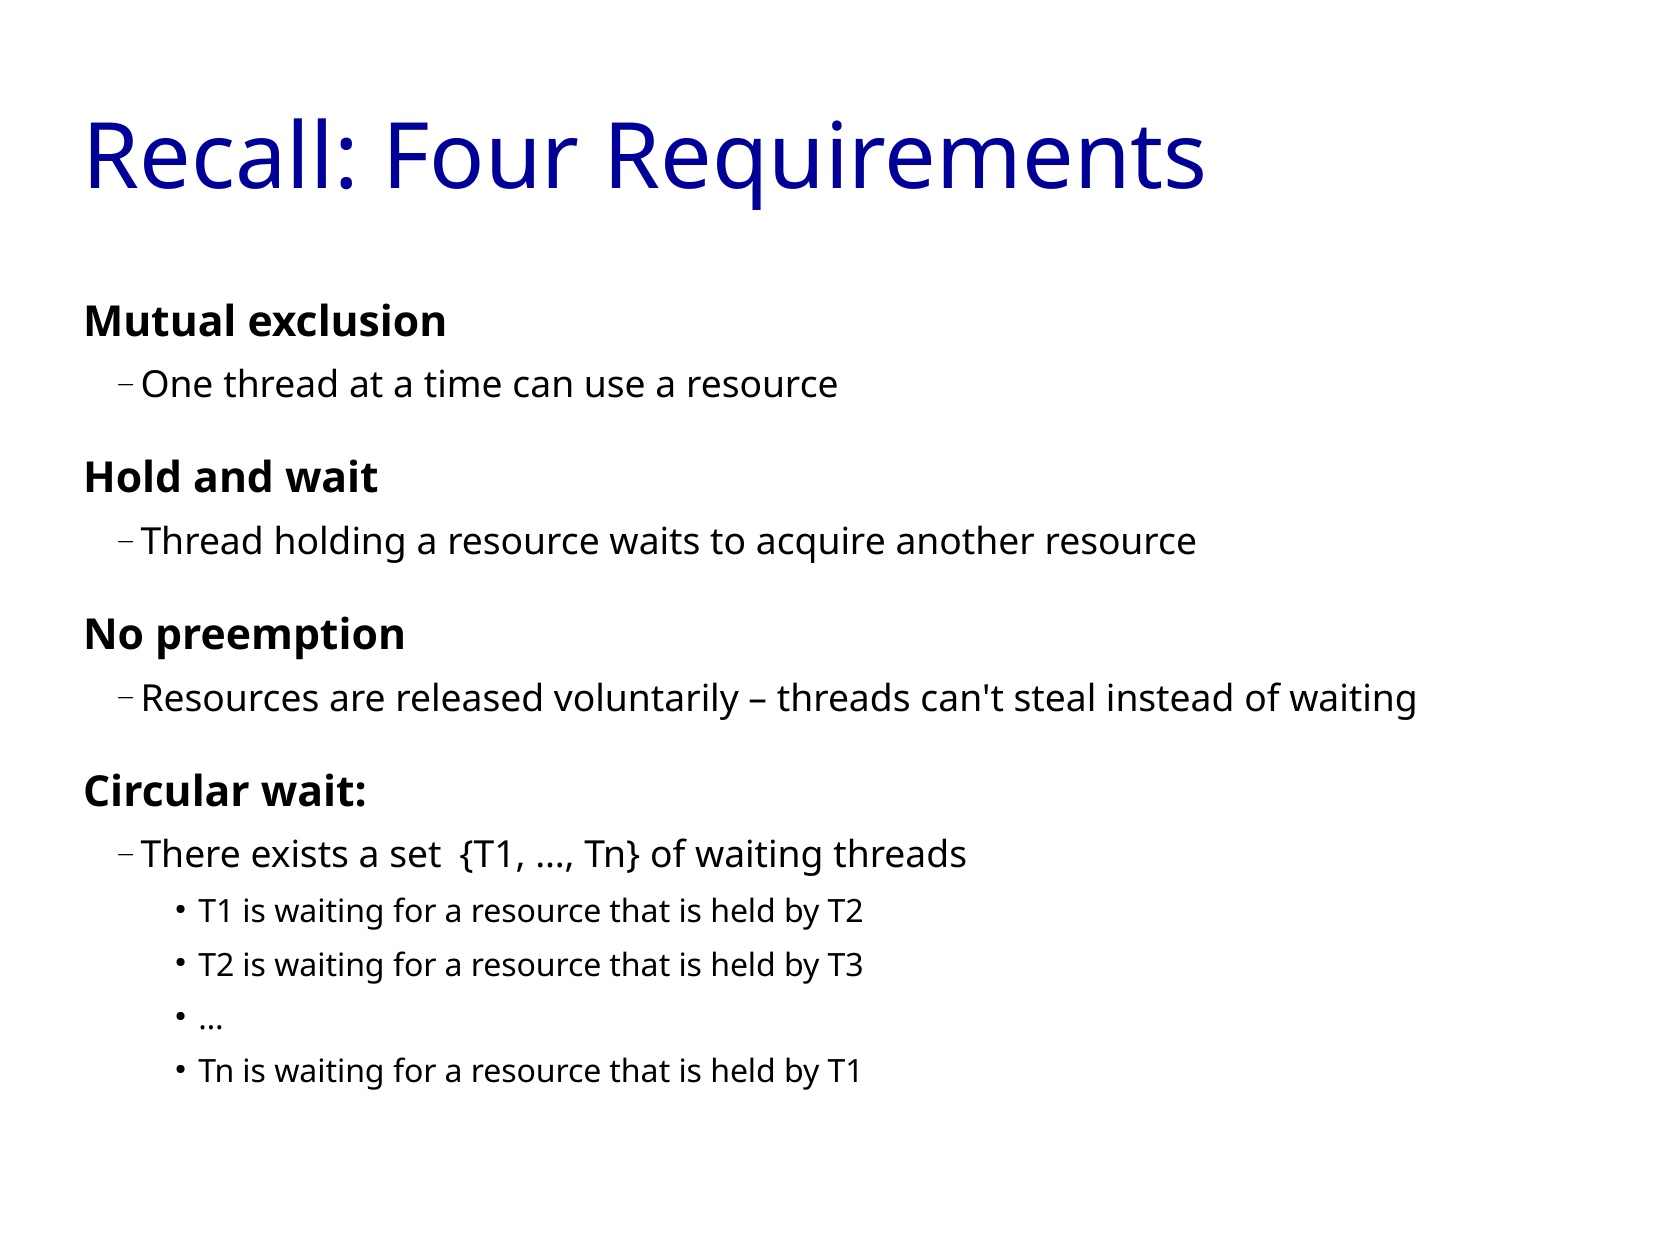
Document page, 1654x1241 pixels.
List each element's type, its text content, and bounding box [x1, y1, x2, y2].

title Recall: Four Requirements [82, 49, 1571, 257]
list Mutual exclusion One thread at a time can use a resource Hold and wait Thread holding a resource waits to acquire another resource No preemption Resources are released voluntarily – threads can't steal instead of waiting Circular wait: There exists a set {T1, …, Tn} of waiting threads T1 is waiting for a resource that is held by T2 T2 is waiting for a resource that is held by T3 … Tn is waiting for a resource that is held by T1 [60, 290, 1571, 1096]
